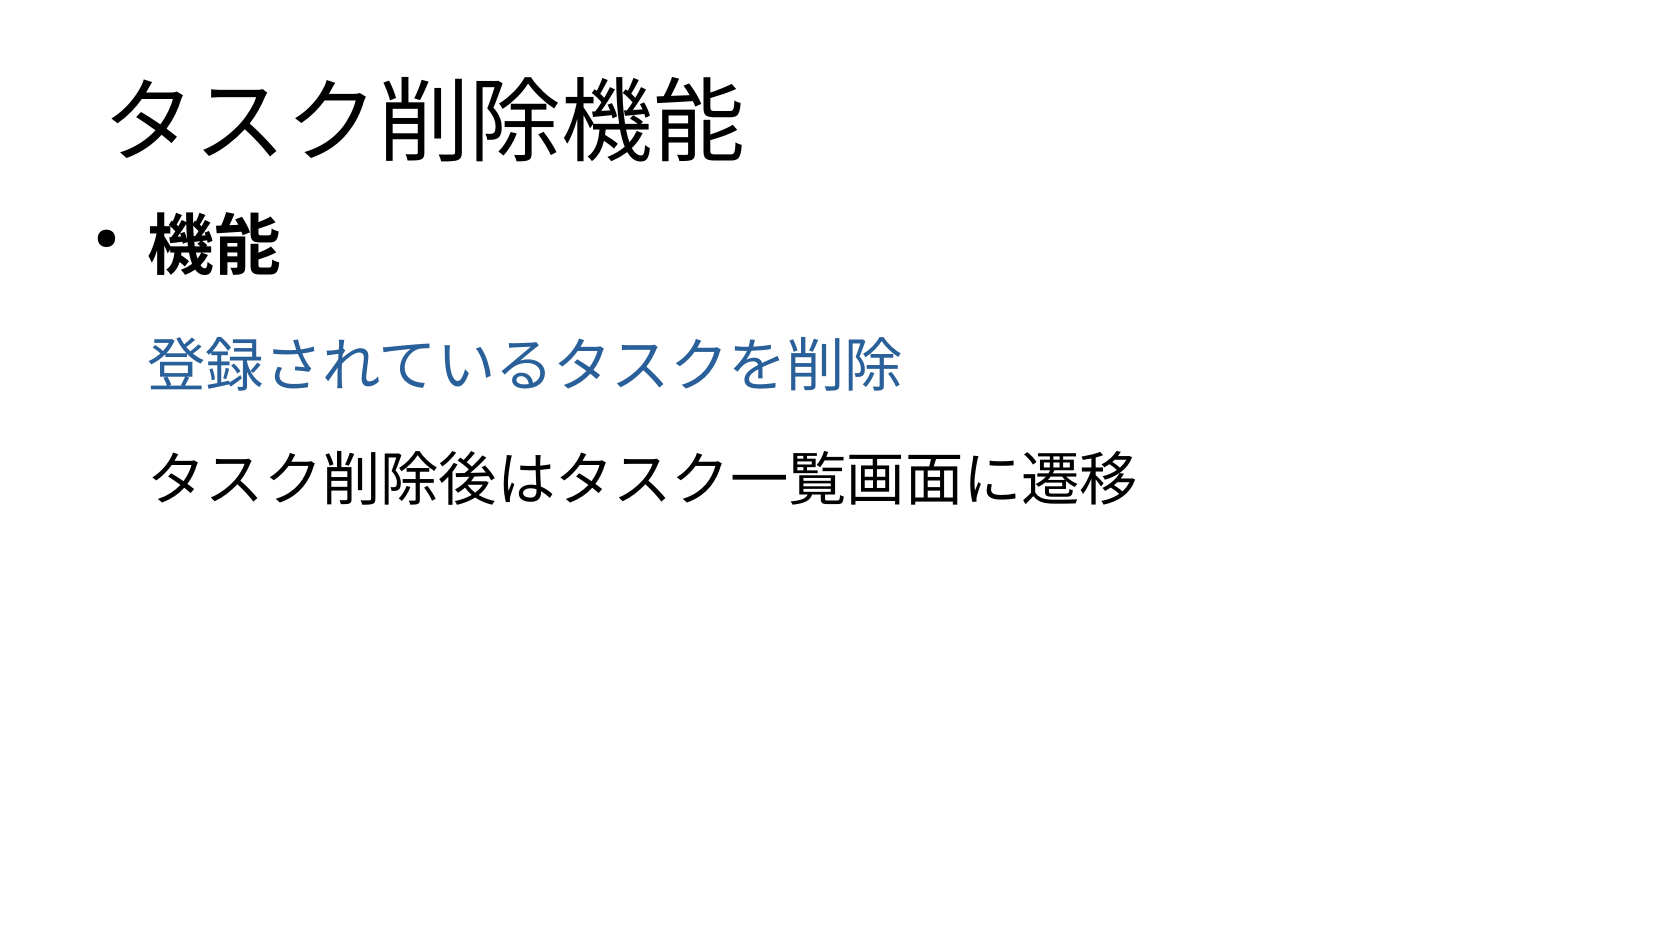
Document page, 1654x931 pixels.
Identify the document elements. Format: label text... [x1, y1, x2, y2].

title タスク削除機能 [82, 37, 1571, 193]
list 機能 登録されているタスクを削除 タスク削除後はタスク一覧画面に遷移 [76, 192, 1565, 732]
